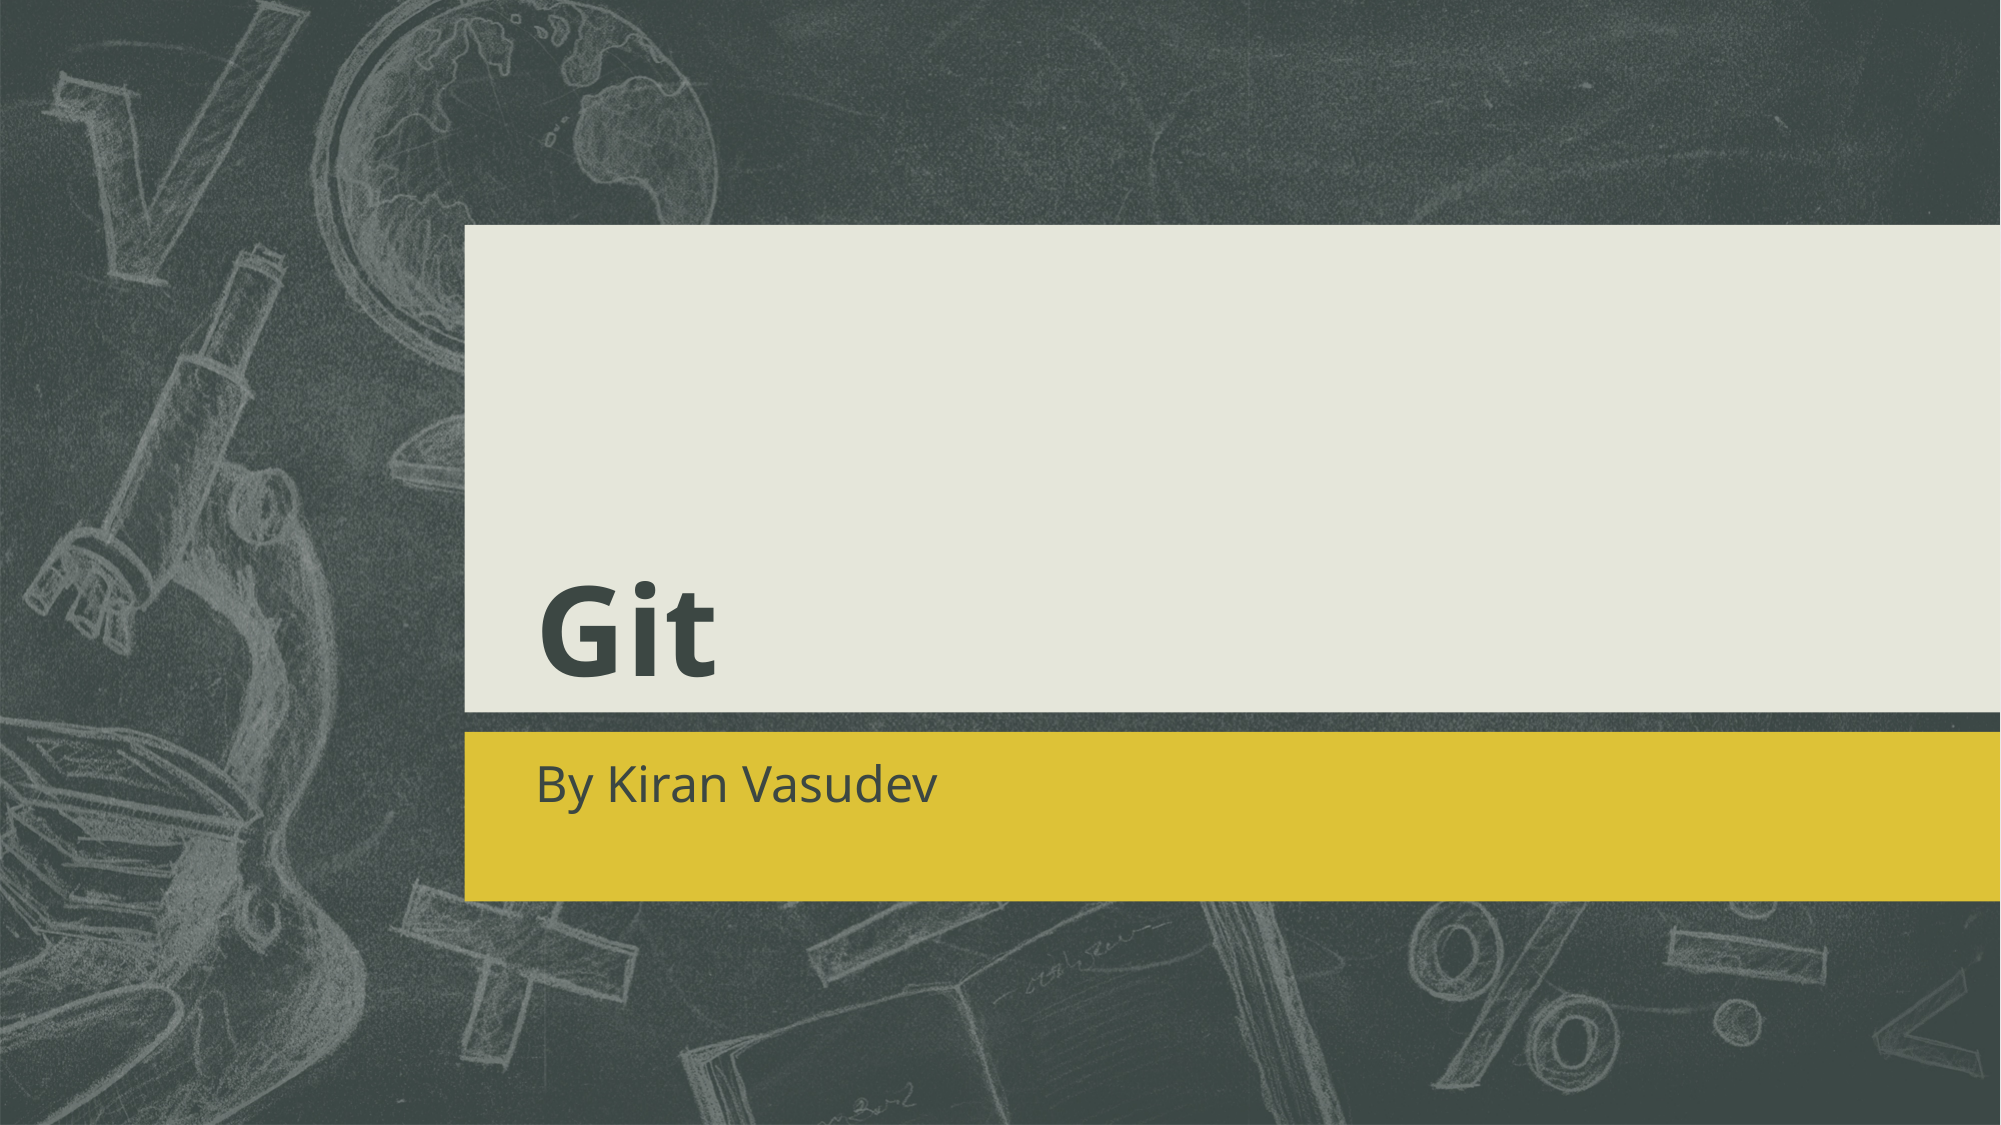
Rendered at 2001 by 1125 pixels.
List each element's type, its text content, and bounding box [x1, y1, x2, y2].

title Git [520, 318, 1916, 711]
subtitle By Kiran Vasudev [520, 744, 1916, 887]
picture [0, 0, 2001, 1125]
